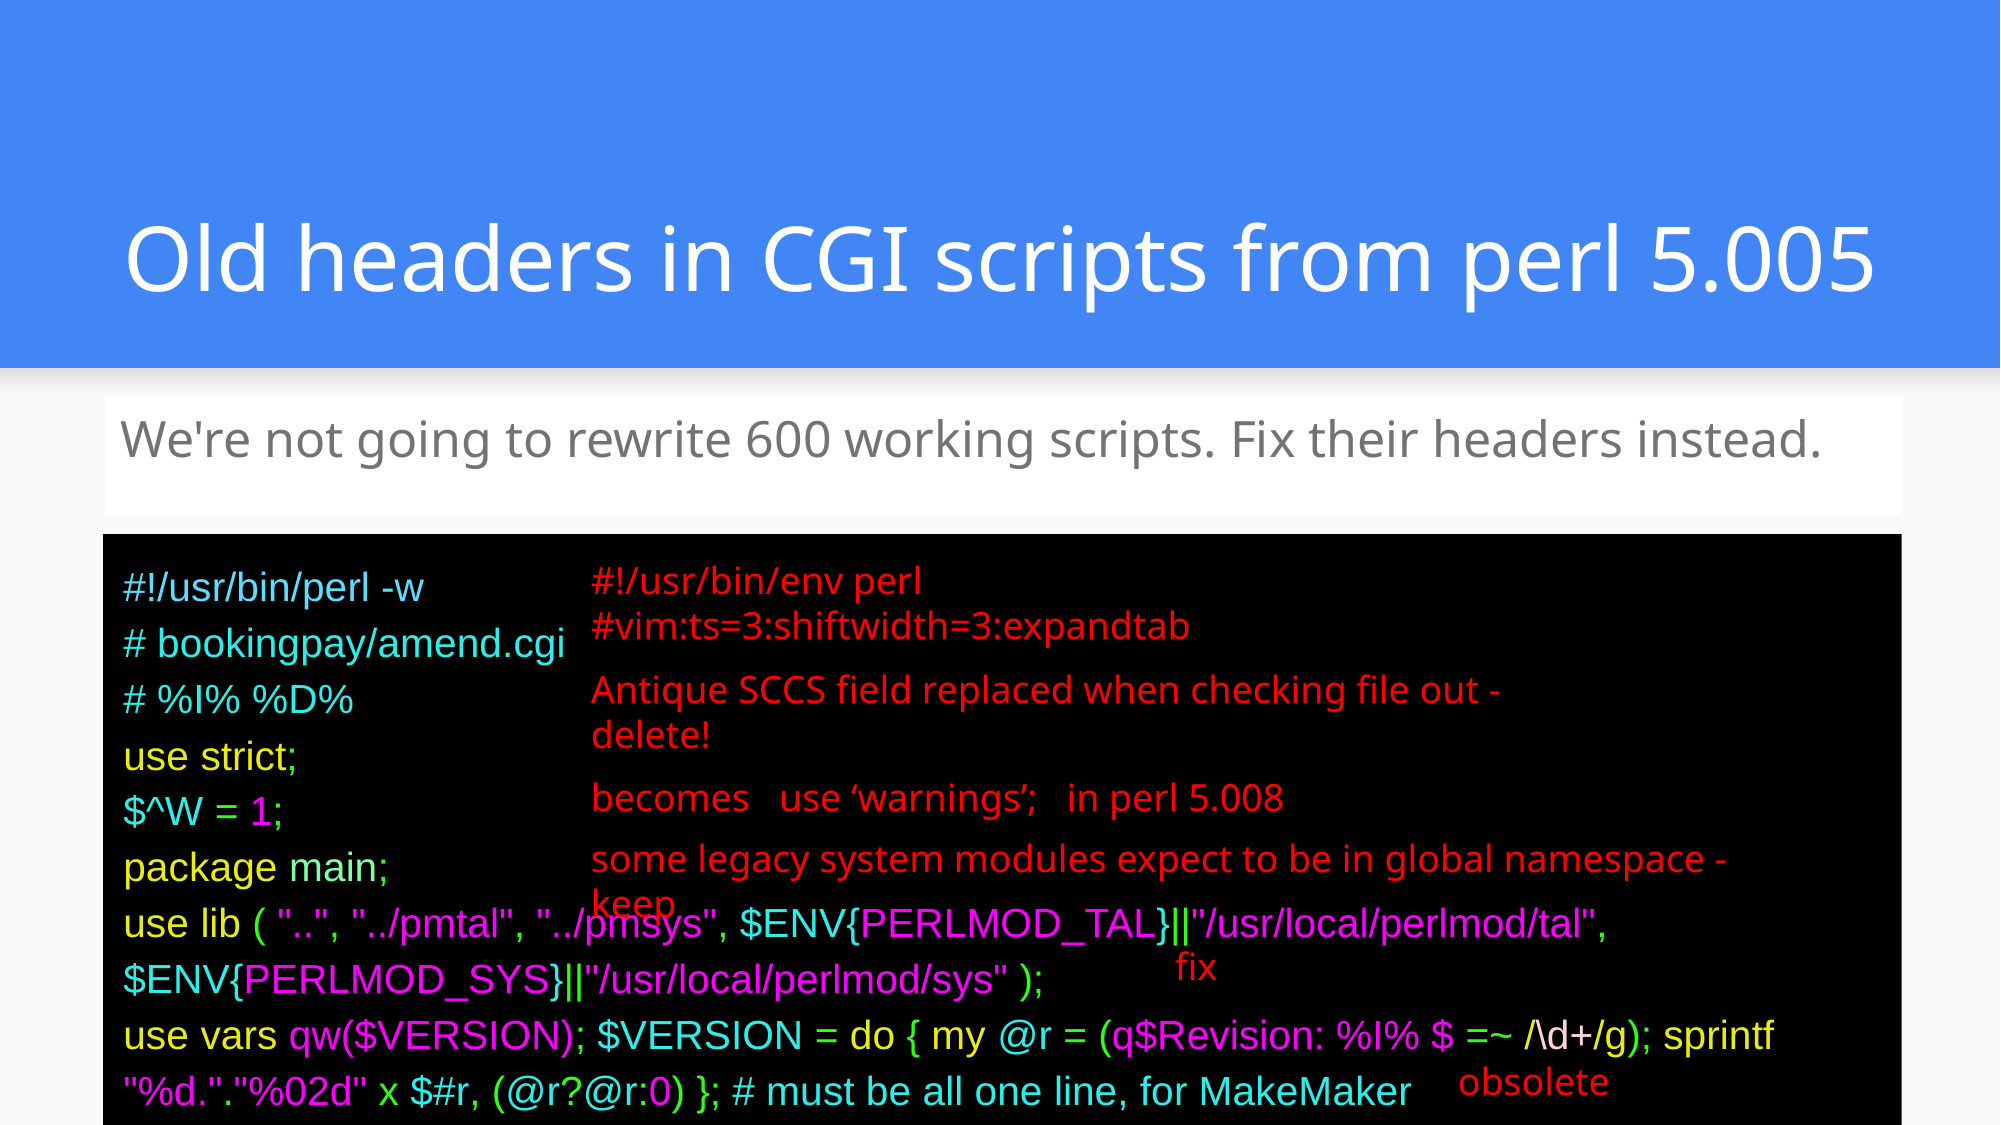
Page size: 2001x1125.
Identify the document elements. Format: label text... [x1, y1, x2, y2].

text_box some legacy system modules expect to be in global namespace - keep [575, 820, 1790, 903]
list #!/usr/bin/perl -w # bookingpay/amend.cgi # %I% %D% use strict; $^W = 1; package main; use lib ( "..", "../pmtal", "../pmsys", $ENV{PERLMOD_TAL}||"/usr/local/perlmod/tal", $ENV{PERLMOD_SYS}||"/usr/local/perlmod/sys" ); use vars qw($VERSION); $VERSION = do { my @r = (q$Revision: %I% $ =~ /\d+/g); sprintf "%d."."%02d" x $#r, (@r?@r:0) }; # must be all one line, for MakeMaker [103, 534, 1902, 1125]
text_box We're not going to rewrite 600 working scripts. Fix their headers instead. [105, 396, 1902, 515]
text_box fix [1159, 928, 1429, 1011]
text_box becomes use ‘warnings’; in perl 5.008 [575, 759, 1592, 820]
text_box obsolete [1443, 1042, 1712, 1125]
text_box #!/usr/bin/env perl #vim:ts=3:shiftwidth=3:expandtab [575, 542, 1592, 625]
text_box Antique SCCS field replaced when checking file out - delete! [575, 650, 1592, 734]
title Old headers in CGI scripts from perl 5.005 [103, 161, 1902, 330]
